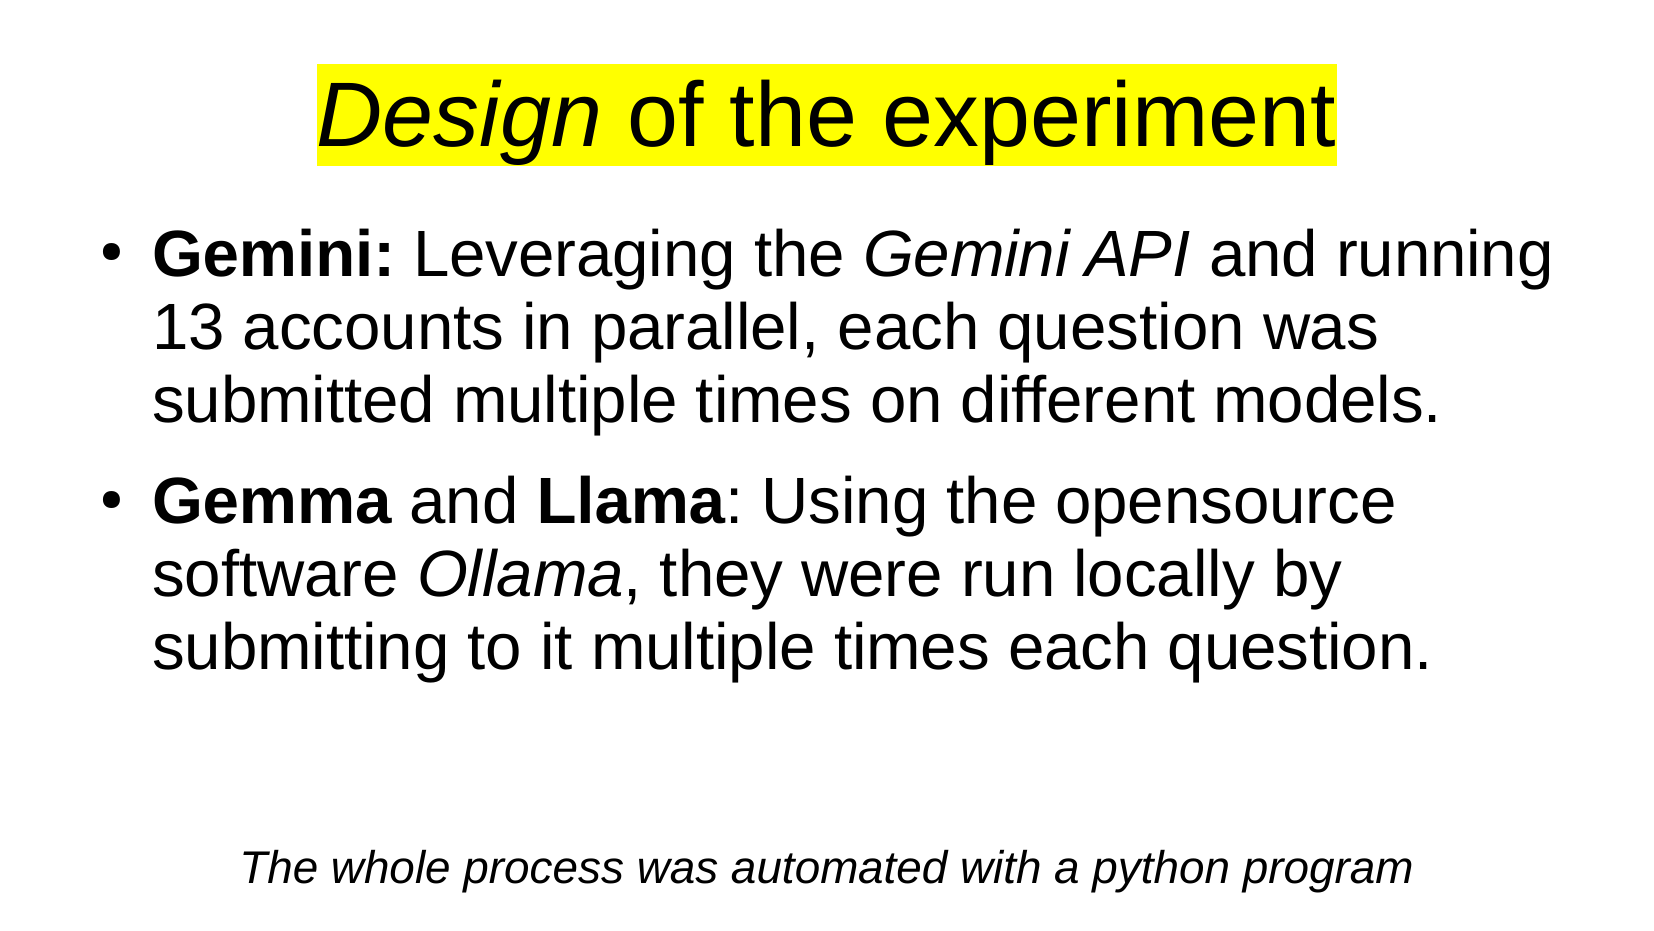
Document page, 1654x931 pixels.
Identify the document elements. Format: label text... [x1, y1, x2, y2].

title Design of the experiment [82, 37, 1571, 193]
list The whole process was automated with a python program [47, 841, 1536, 931]
list Gemini: Leveraging the Gemini API and running 13 accounts in parallel, each question was submitted multiple times on different models. Gemma and Llama: Using the opensource software Ollama, they were run locally by submitting to it multiple times each question. [82, 217, 1571, 758]
